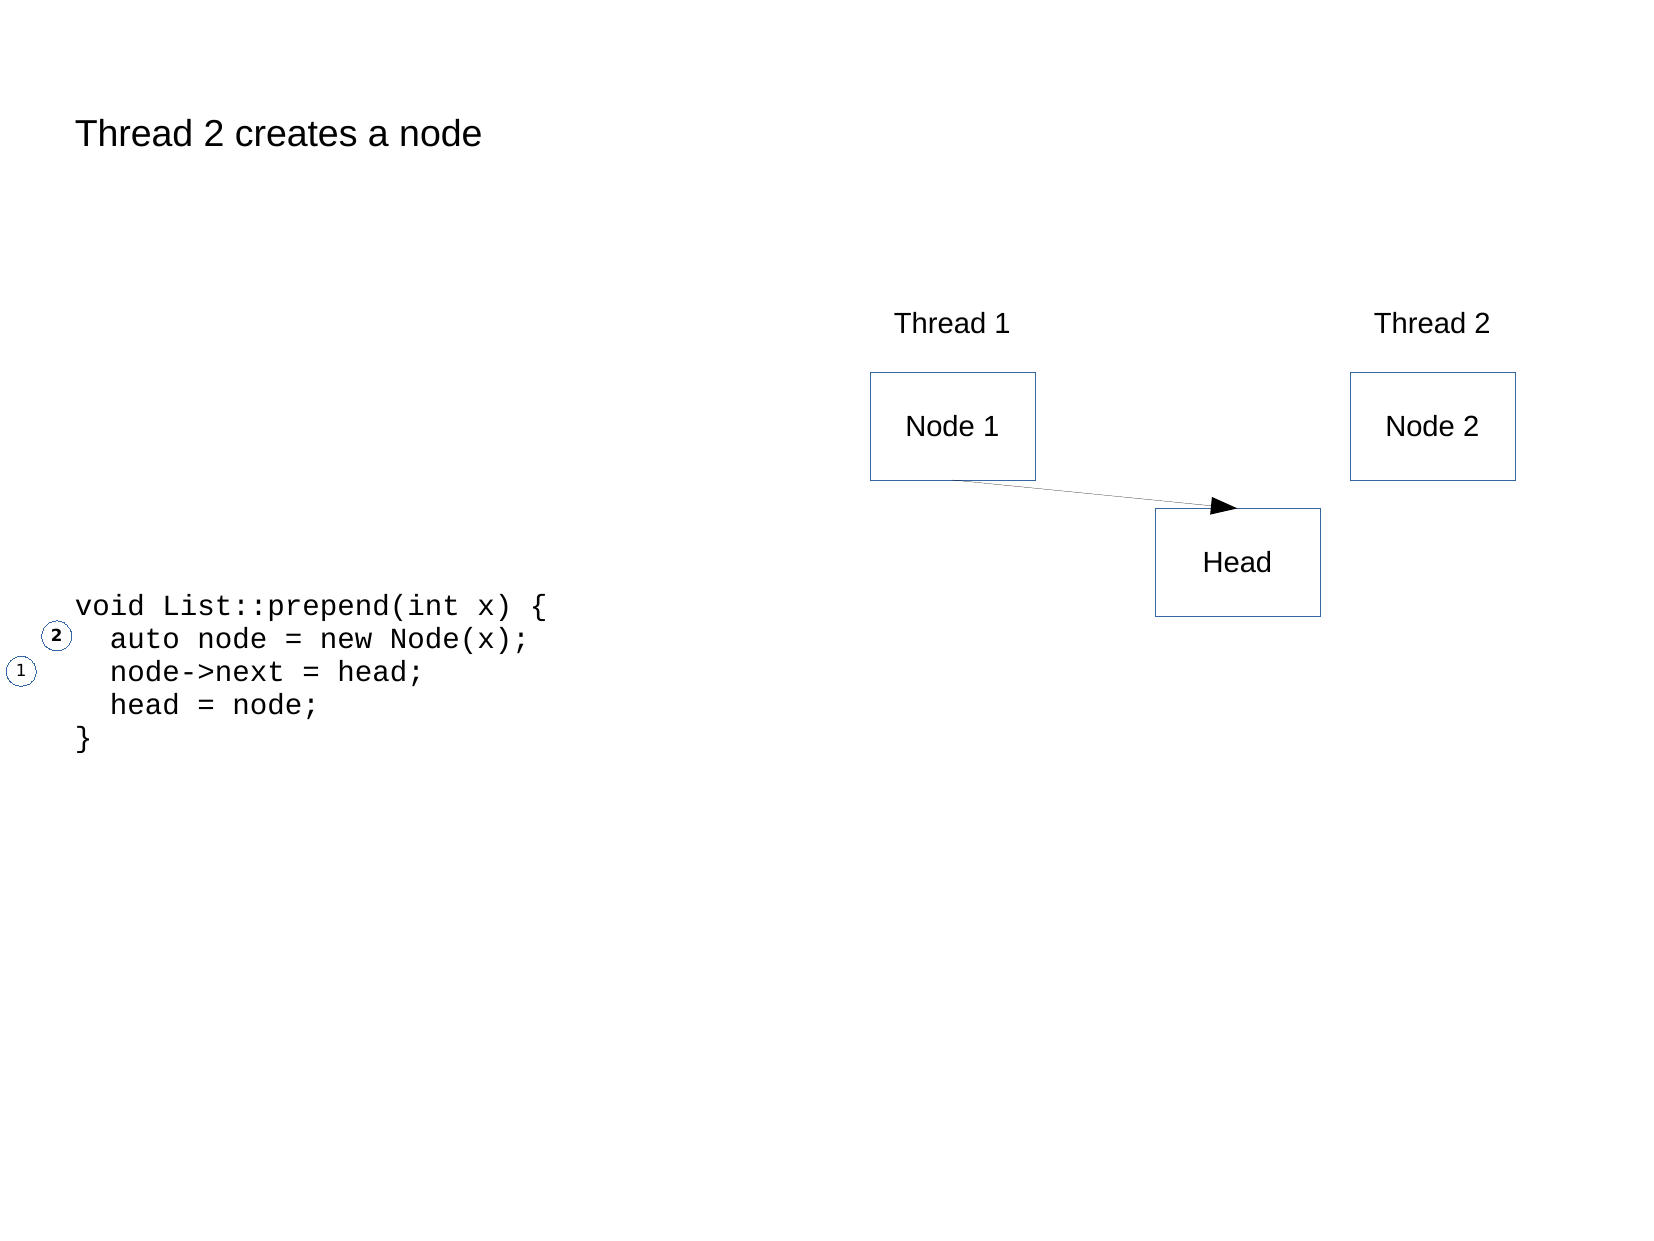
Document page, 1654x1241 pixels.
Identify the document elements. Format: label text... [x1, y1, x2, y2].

text_box Thread 1 [879, 300, 1026, 348]
text_box Head [1155, 508, 1321, 617]
text_box Thread 2 creates a node [60, 104, 498, 162]
text_box void List::prepend(int x) { auto node = new Node(x); node->next = head; head = node; } [60, 583, 563, 797]
text_box Node 1 [870, 372, 1036, 481]
text_box Thread 2 [1359, 300, 1506, 348]
text_box 2 [41, 620, 72, 651]
text_box 1 [6, 656, 37, 687]
text_box Node 2 [1350, 372, 1516, 481]
